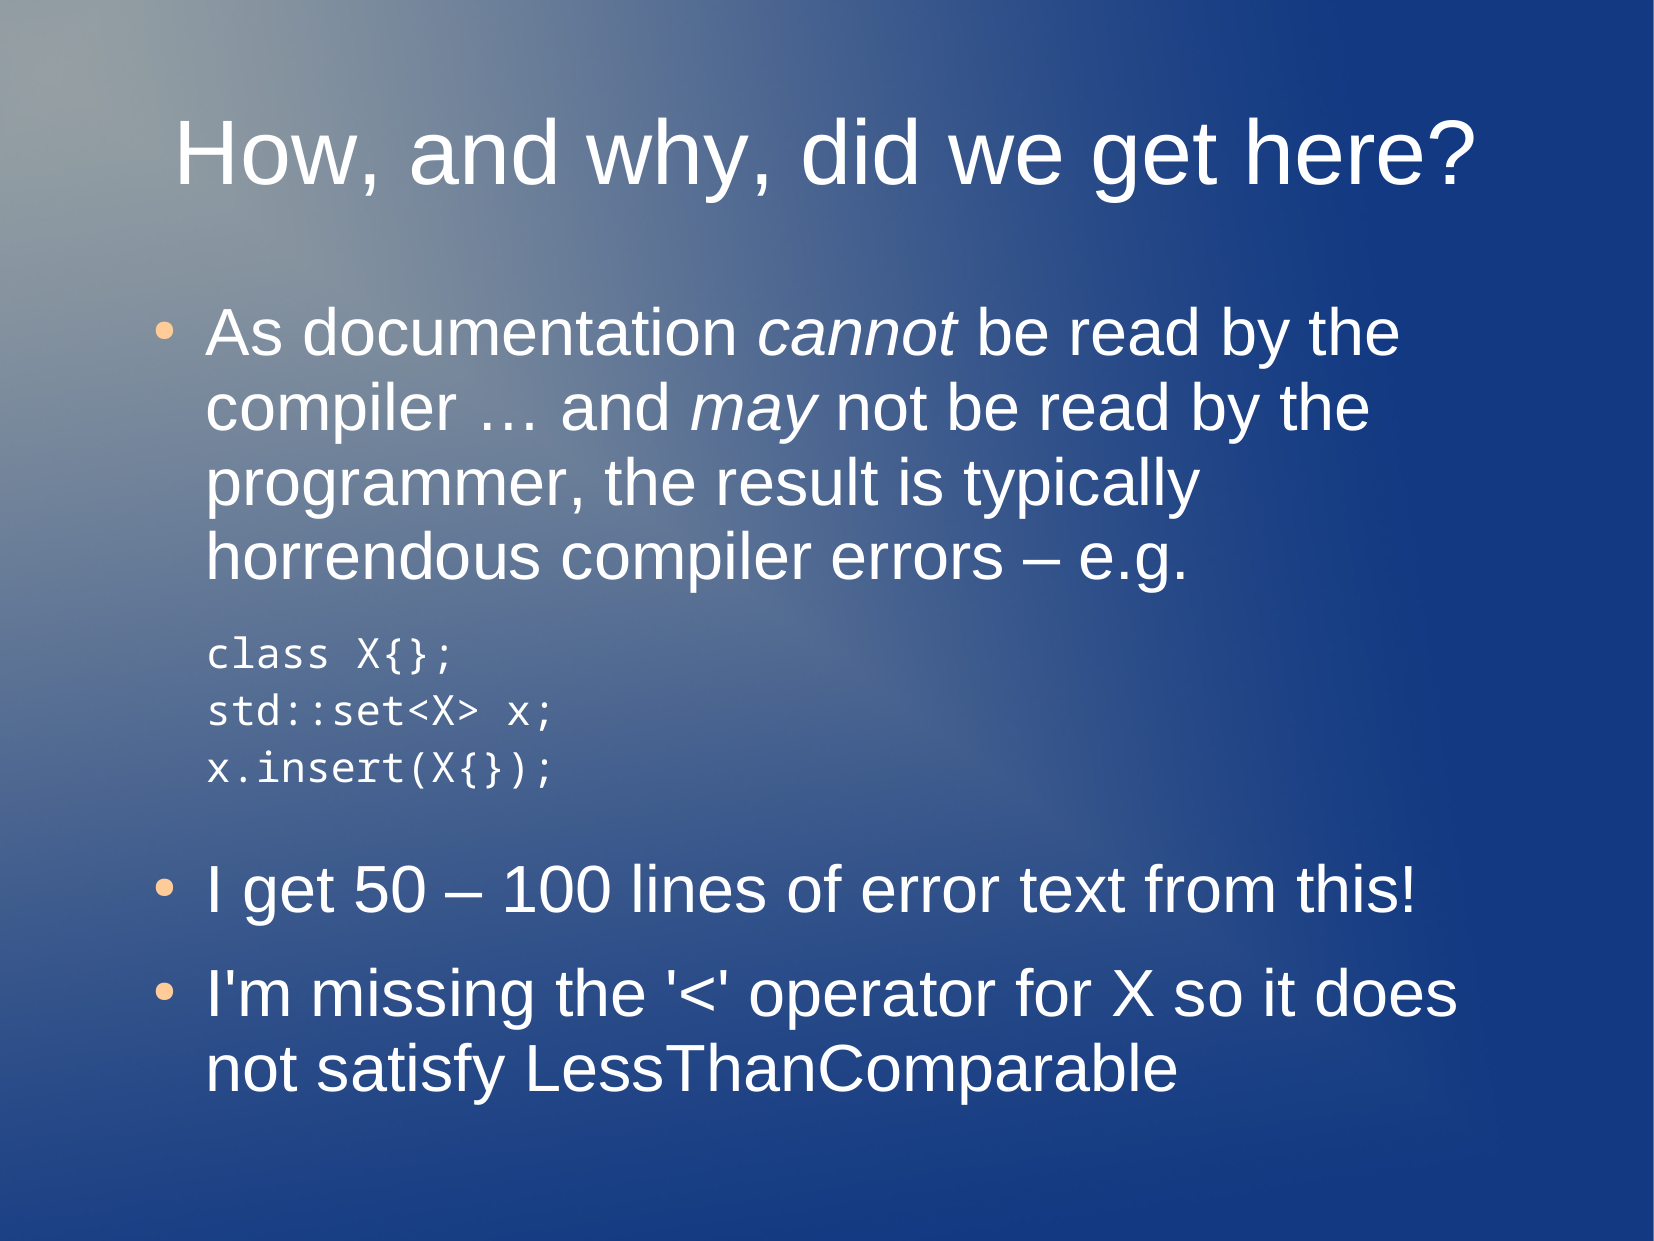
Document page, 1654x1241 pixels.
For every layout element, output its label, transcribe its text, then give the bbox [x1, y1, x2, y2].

title How, and why, did we get here? [82, 49, 1571, 257]
list As documentation cannot be read by the compiler … and may not be read by the programmer, the result is typically horrendous compiler errors – e.g. class X{}; std::set<X> x; x.insert(X{}); I get 50 – 100 lines of error text from this! I'm missing the '<' operator for X so it does not satisfy LessThanComparable [134, 295, 1516, 1223]
picture [0, 0, 1654, 1241]
